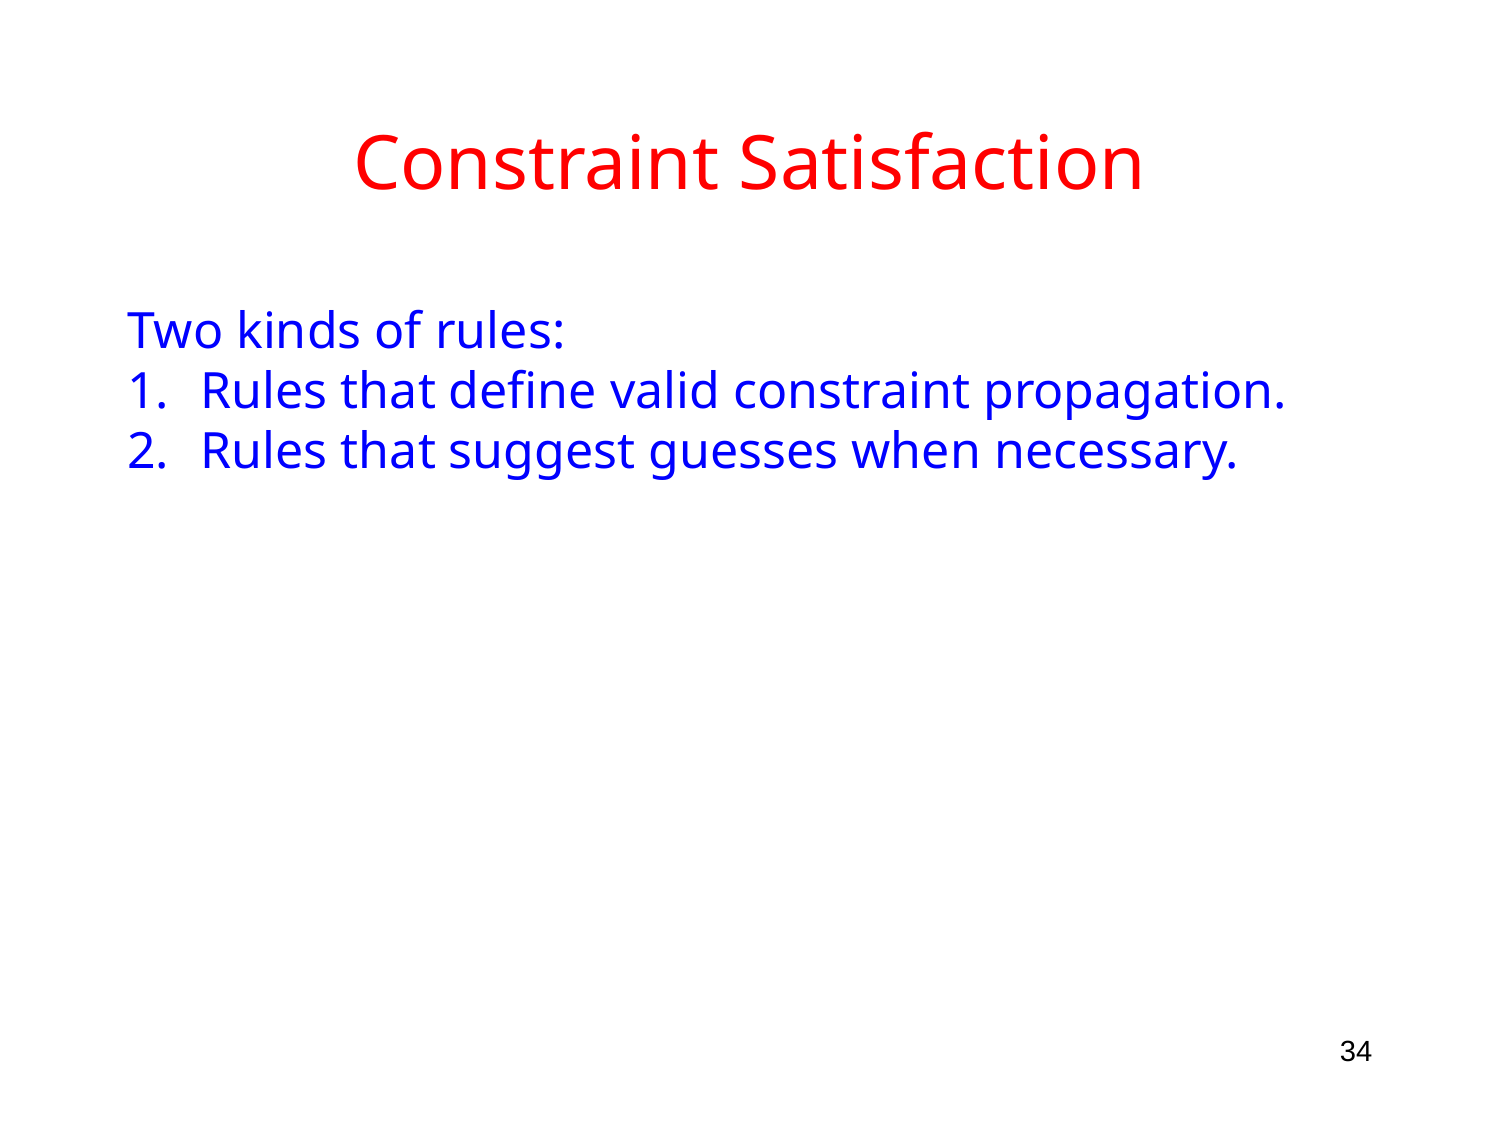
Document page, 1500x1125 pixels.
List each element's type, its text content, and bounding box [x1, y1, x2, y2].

text_box <number> [1074, 1025, 1387, 1100]
text_box Constraint Satisfaction [112, 66, 1387, 254]
text_box Two kinds of rules: 1. Rules that define valid constraint propagation. 2. Rules that suggest guesses when necessary. [112, 290, 1387, 966]
